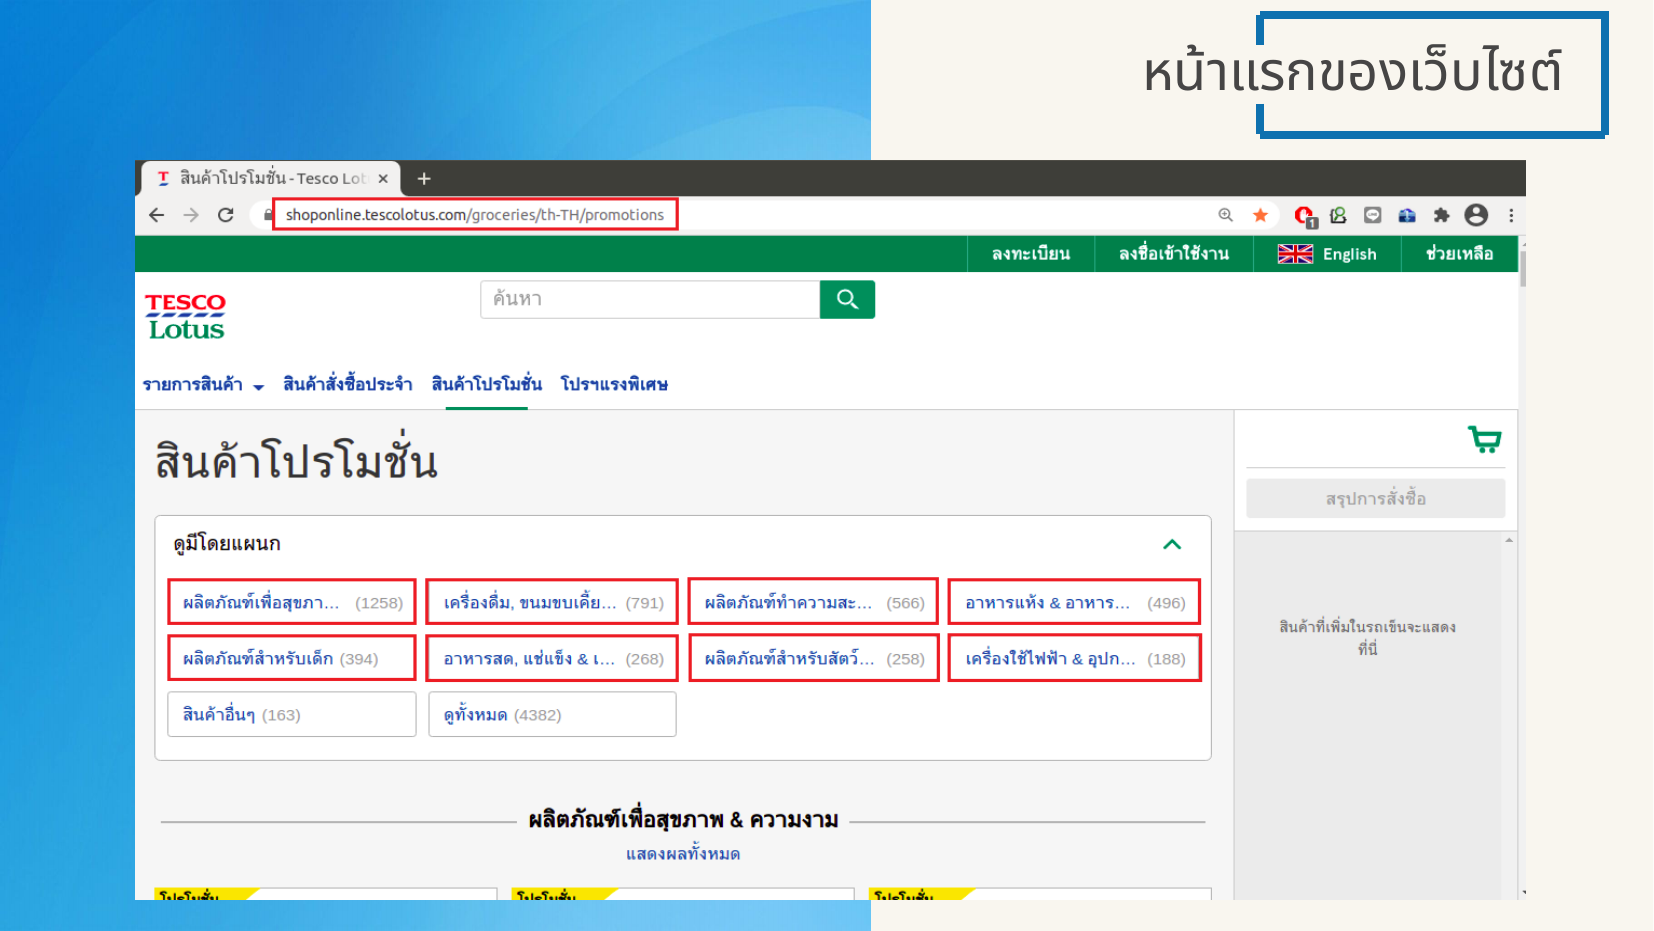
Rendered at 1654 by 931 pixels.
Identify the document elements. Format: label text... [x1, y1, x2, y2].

picture [1593, 19, 1601, 131]
title หน้าแรกของเว็บไซต์ [1142, 0, 1593, 156]
picture [0, 0, 1654, 931]
